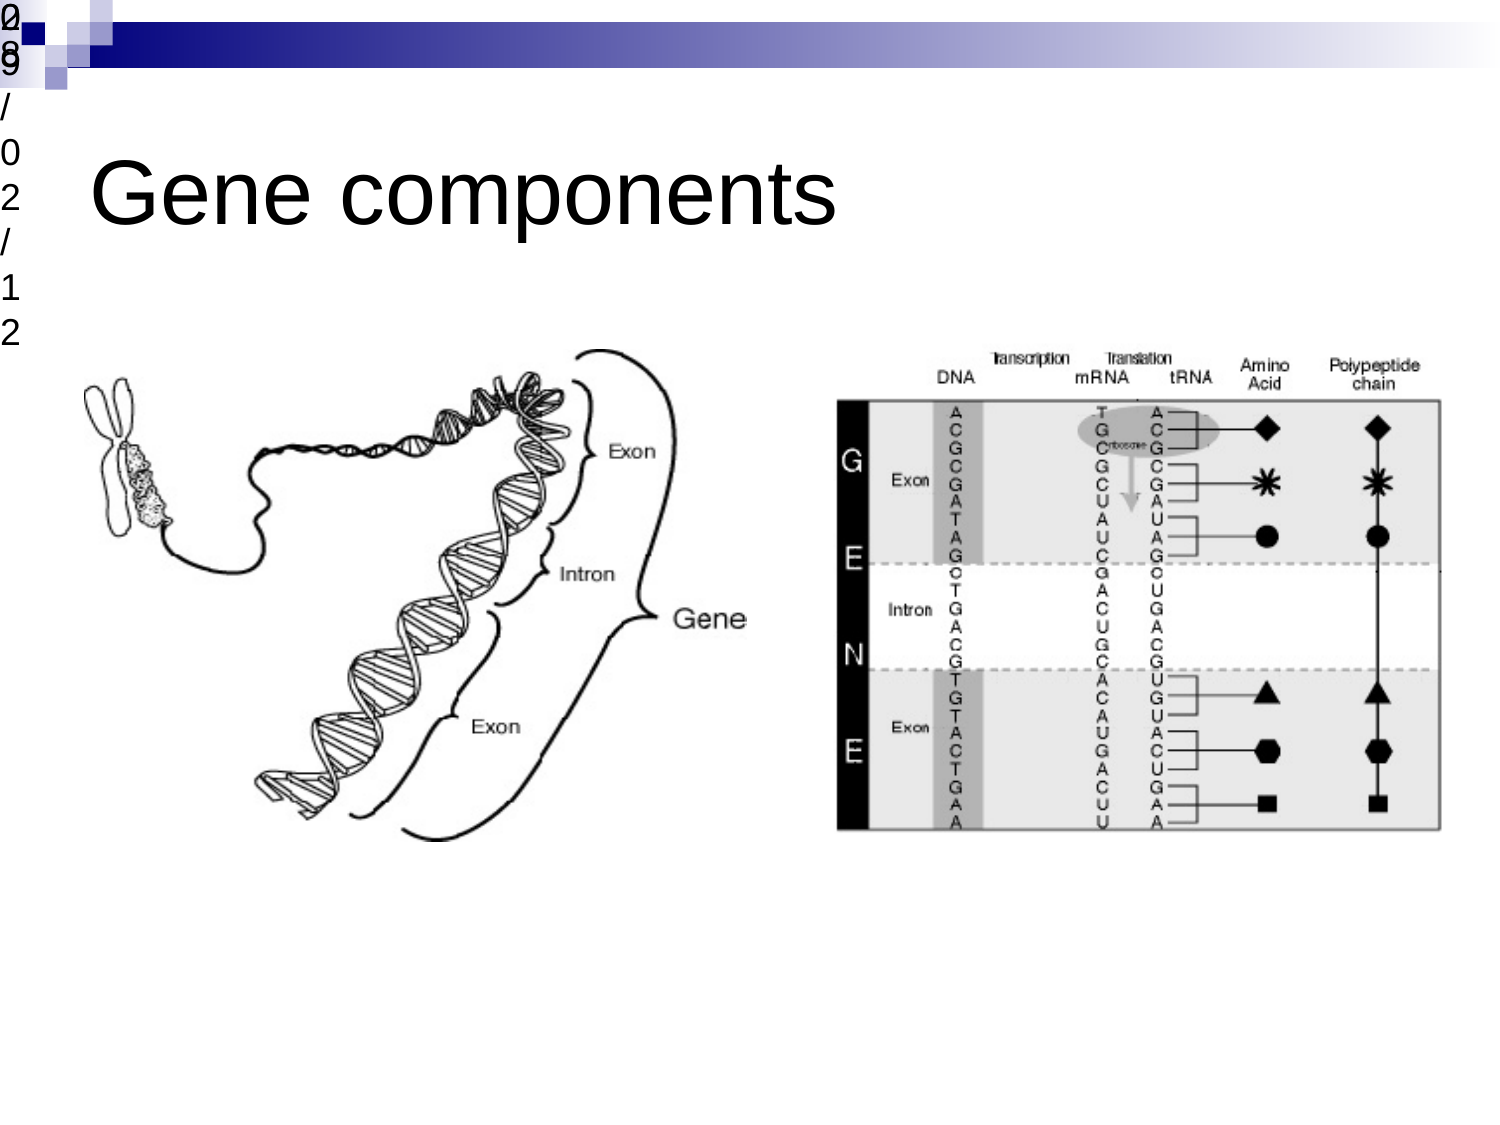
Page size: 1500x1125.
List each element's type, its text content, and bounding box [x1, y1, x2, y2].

picture [84, 349, 747, 842]
title Gene components [75, 75, 1425, 300]
picture [820, 337, 1447, 840]
